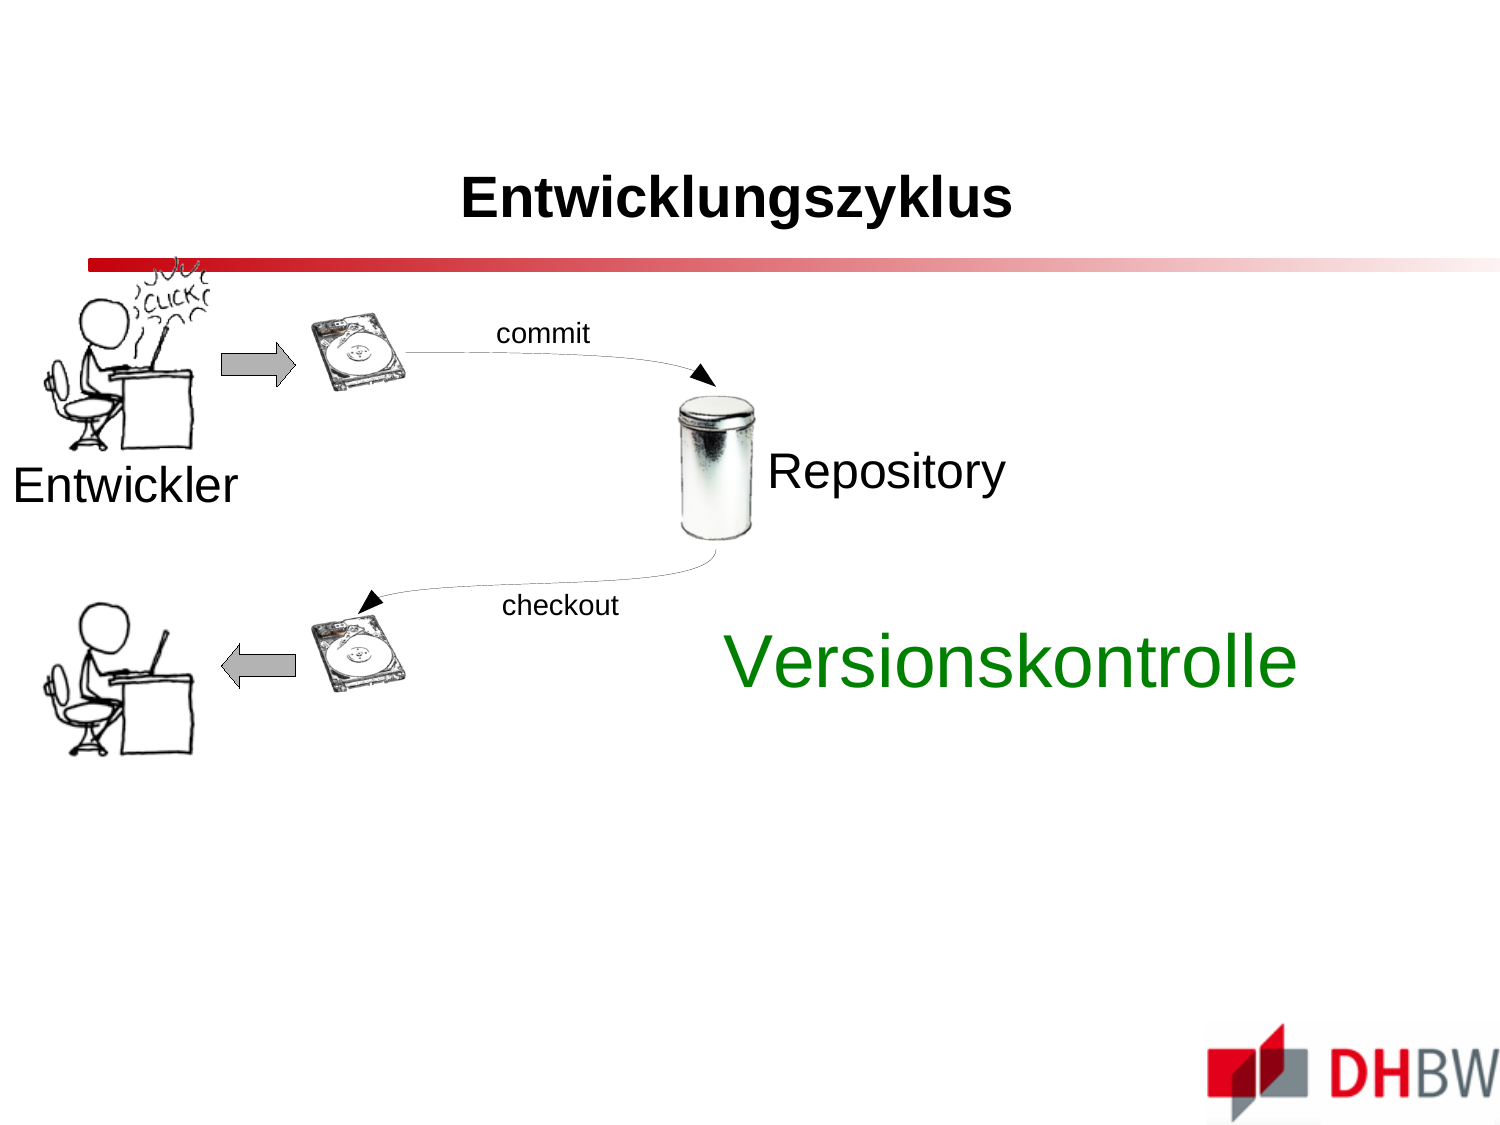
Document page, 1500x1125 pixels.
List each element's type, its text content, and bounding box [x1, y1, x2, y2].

title Entwicklungszyklus [99, 99, 1375, 288]
text_box commit [481, 307, 606, 358]
picture [634, 386, 798, 550]
text_box checkout [487, 578, 635, 629]
picture [1206, 1021, 1500, 1125]
picture [310, 614, 406, 693]
text_box Entwickler [0, 444, 255, 520]
text_box [223, 342, 296, 387]
text_box Repository [752, 431, 1022, 506]
picture [310, 312, 406, 392]
text_box Versionskontrolle [708, 605, 1315, 711]
picture [14, 236, 223, 459]
text_box [221, 643, 296, 689]
picture [14, 540, 223, 763]
